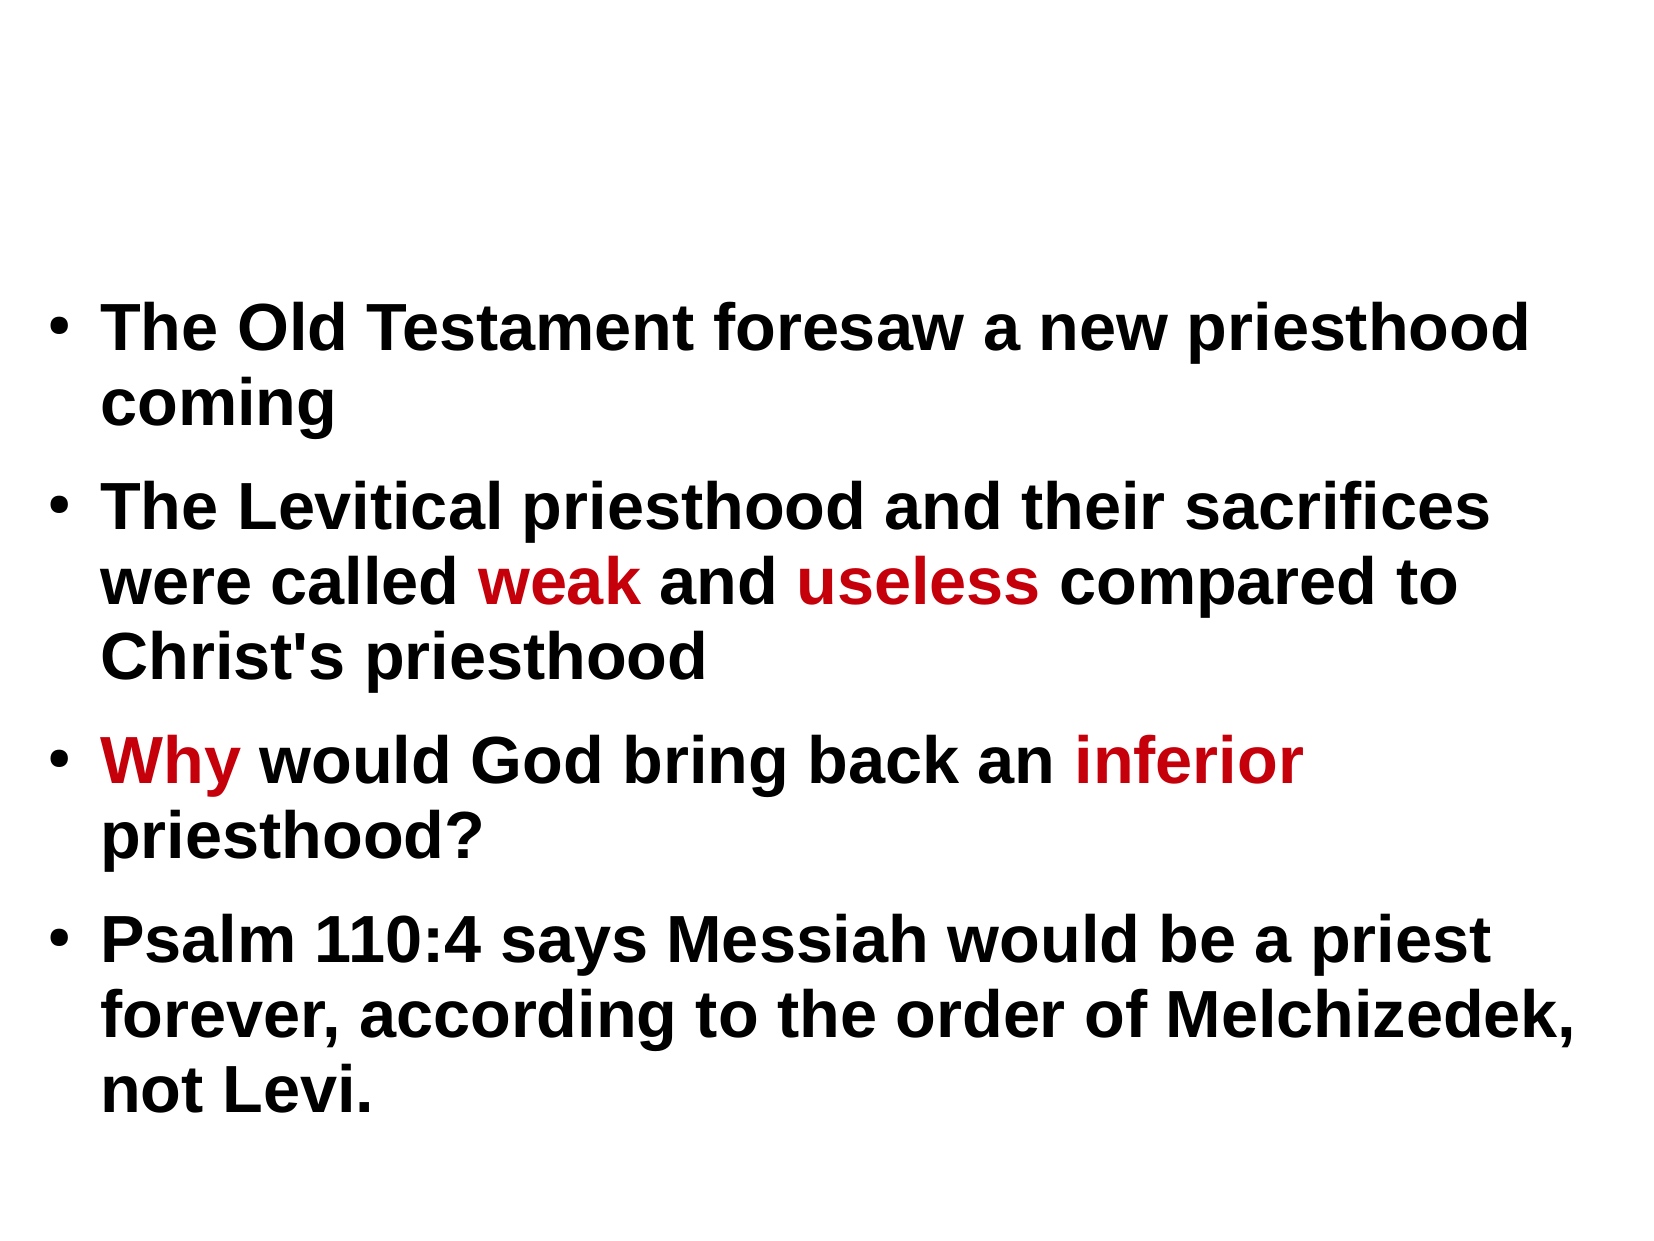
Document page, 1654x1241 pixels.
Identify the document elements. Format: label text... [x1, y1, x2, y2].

list The Old Testament foresaw a new priesthood coming The Levitical priesthood and their sacrifices were called weak and useless compared to Christ's priesthood Why would God bring back an inferior priesthood? Psalm 110:4 says Messiah would be a priest forever, according to the order of Melchizedek, not Levi. [29, 290, 1595, 1241]
